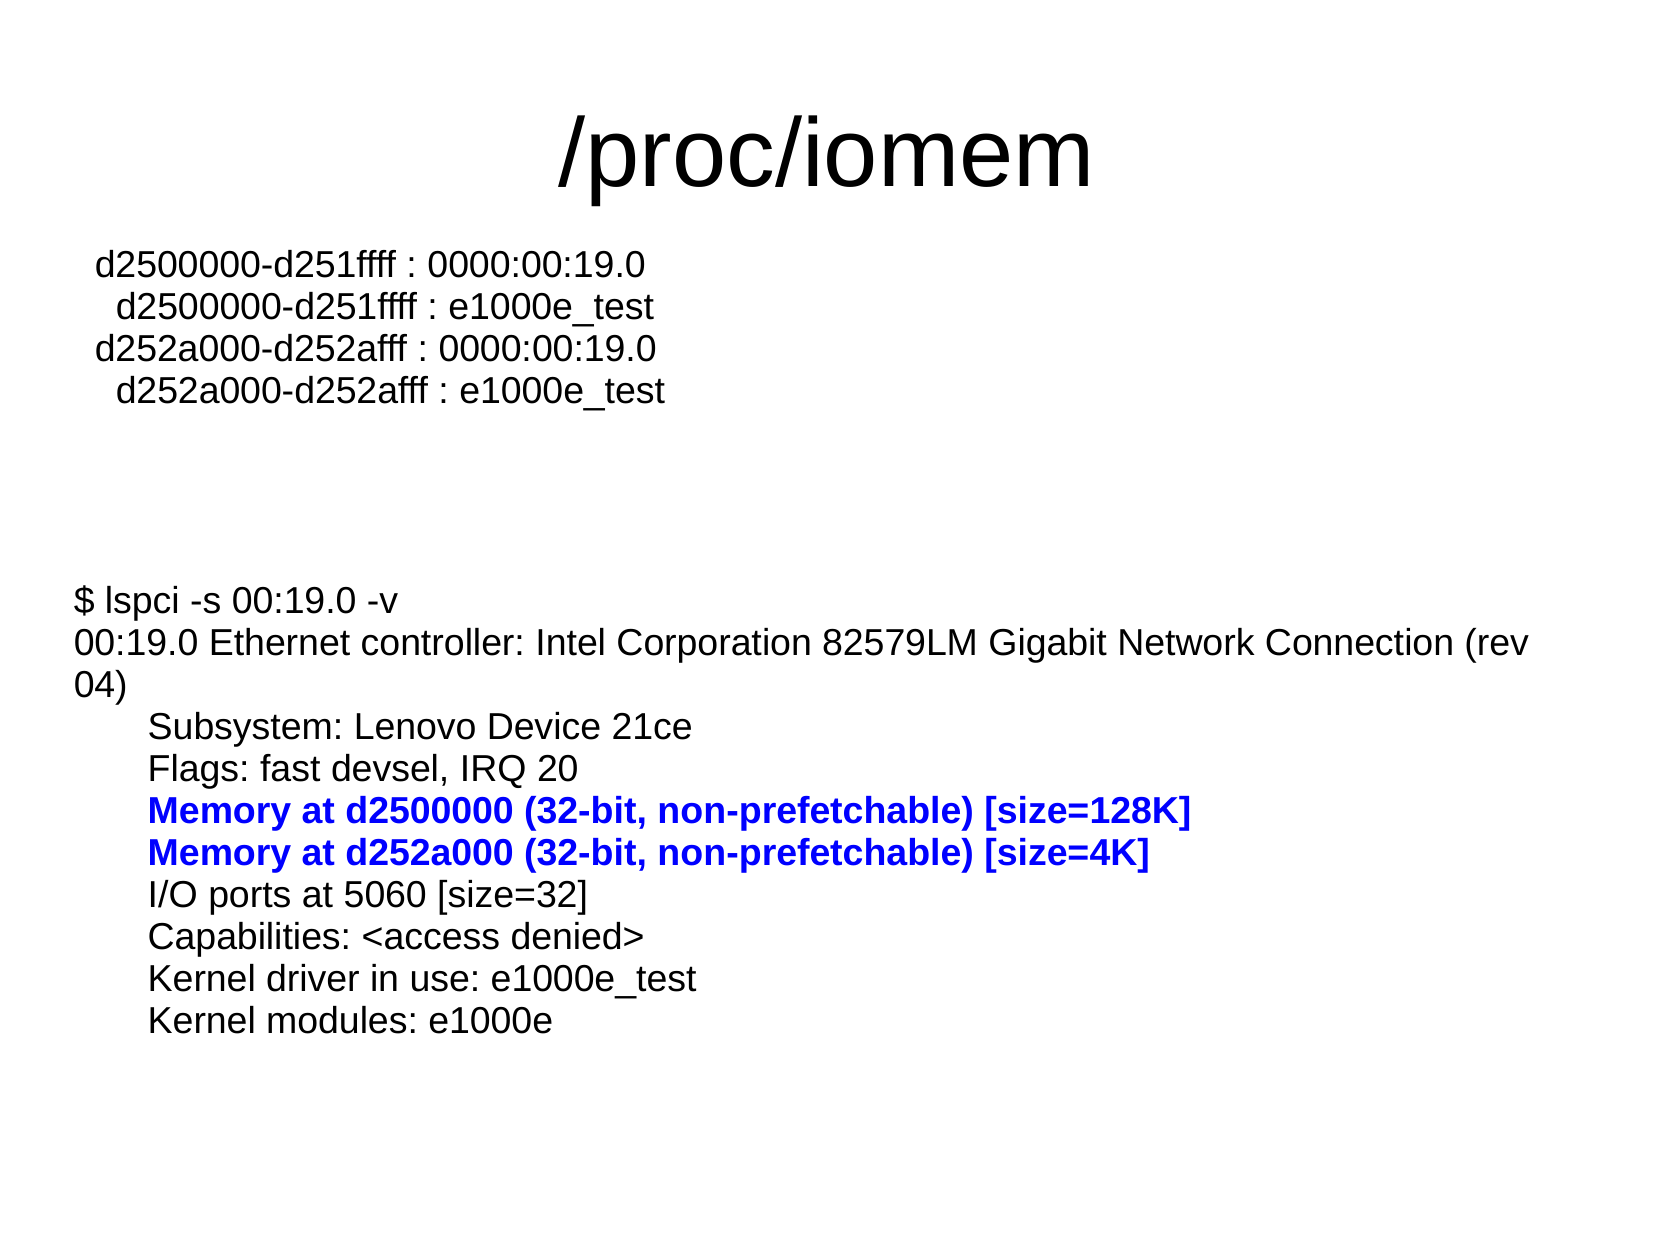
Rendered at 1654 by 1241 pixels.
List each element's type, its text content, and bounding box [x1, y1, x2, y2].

title /proc/iomem [82, 49, 1571, 257]
text_box d2500000-d251ffff : 0000:00:19.0 d2500000-d251ffff : e1000e_test d252a000-d252afff : 0000:00:19.0 d252a000-d252afff : e1000e_test $ lspci -s 00:19.0 -v 00:19.0 Ethernet controller: Intel Corporation 82579LM Gigabit Network Connection (rev 04) Subsystem: Lenovo Device 21ce Flags: fast devsel, IRQ 20 Memory at d2500000 (32-bit, non-prefetchable) [size=128K] Memory at d252a000 (32-bit, non-prefetchable) [size=4K] I/O ports at 5060 [size=32] Capabilities: <access denied> Kernel driver in use: e1000e_test Kernel modules: e1000e [59, 236, 1565, 1091]
